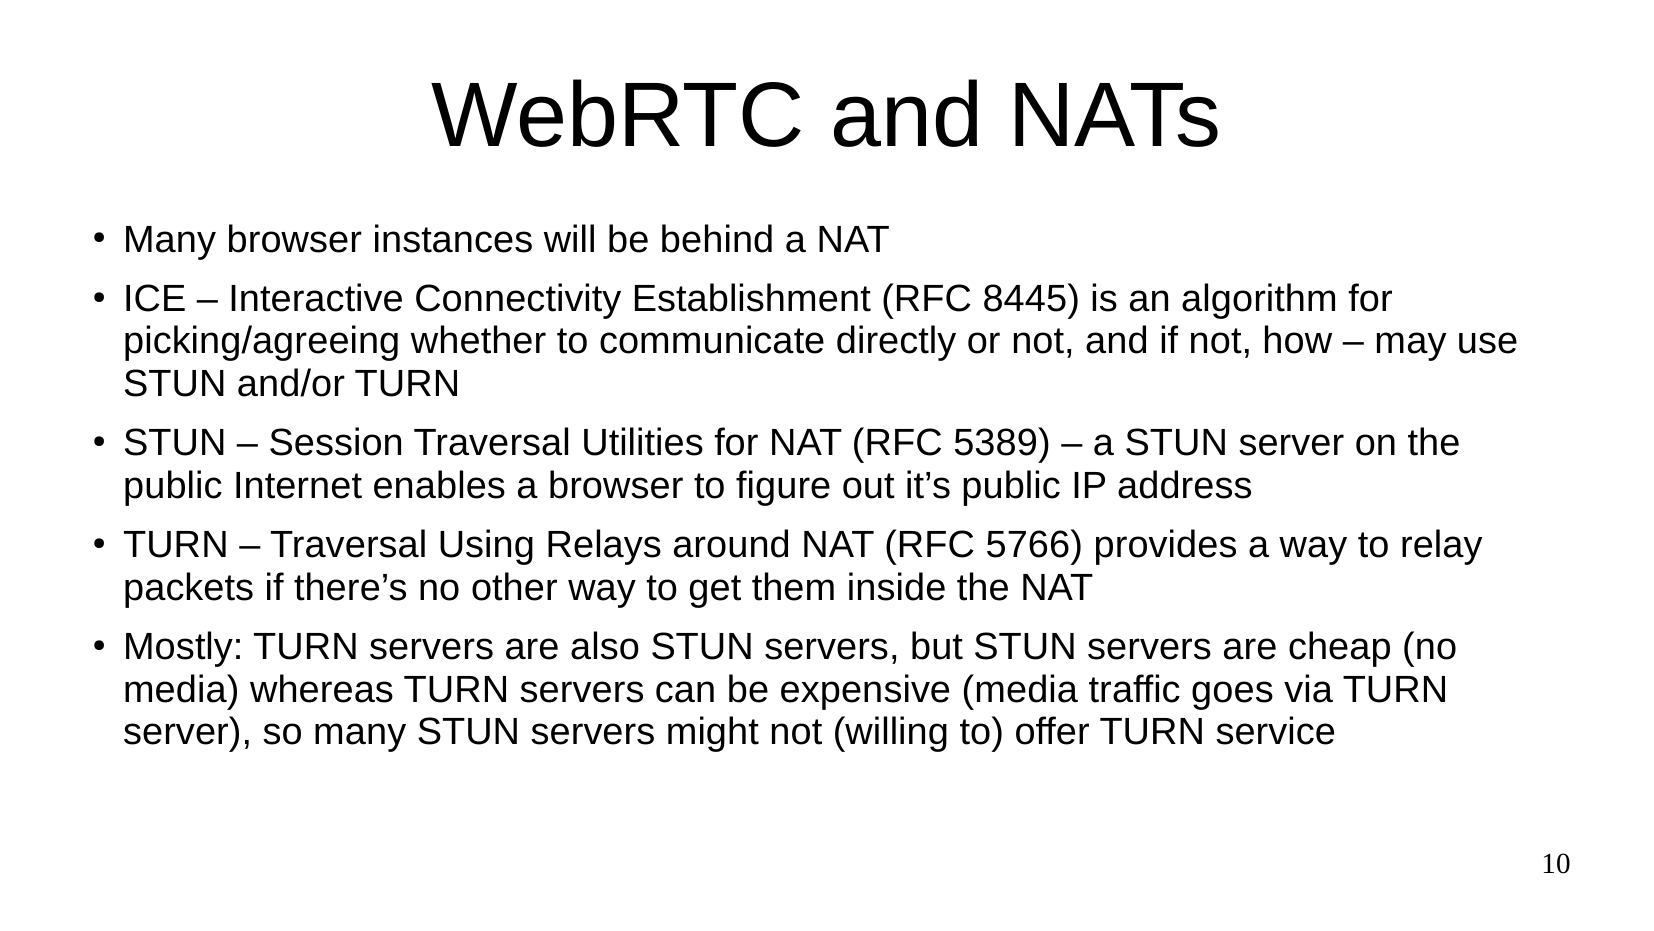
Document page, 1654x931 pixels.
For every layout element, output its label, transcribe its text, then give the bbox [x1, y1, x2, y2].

list Many browser instances will be behind a NAT ICE – Interactive Connectivity Establishment (RFC 8445) is an algorithm for picking/agreeing whether to communicate directly or not, and if not, how – may use STUN and/or TURN STUN – Session Traversal Utilities for NAT (RFC 5389) – a STUN server on the public Internet enables a browser to figure out it’s public IP address TURN – Traversal Using Relays around NAT (RFC 5766) provides a way to relay packets if there’s no other way to get them inside the NAT Mostly: TURN servers are also STUN servers, but STUN servers are cheap (no media) whereas TURN servers can be expensive (media traffic goes via TURN server), so many STUN servers might not (willing to) offer TURN service [82, 217, 1571, 758]
title WebRTC and NATs [82, 37, 1571, 193]
